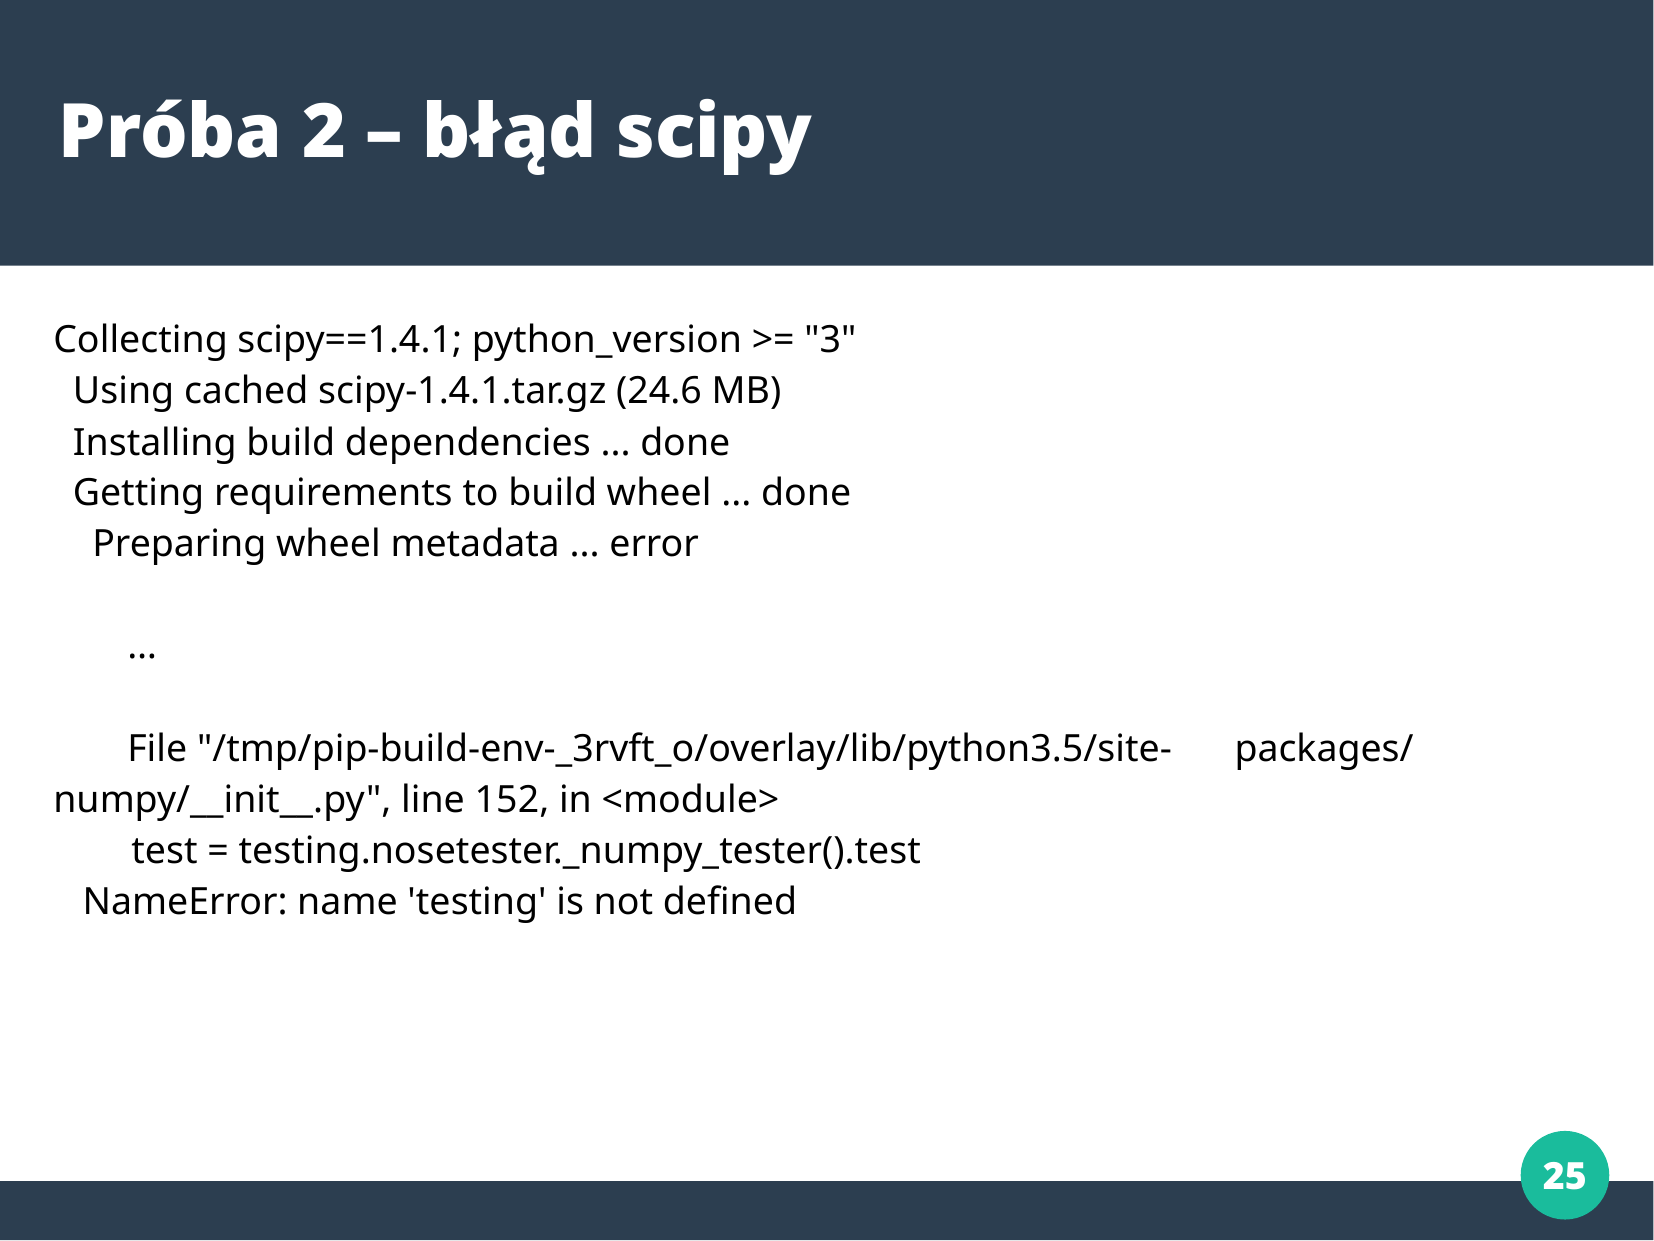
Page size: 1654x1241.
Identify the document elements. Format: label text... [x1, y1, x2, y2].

text_box Collecting scipy==1.4.1; python_version >= "3" Using cached scipy-1.4.1.tar.gz (24.6 MB) Installing build dependencies ... done Getting requirements to build wheel ... done Preparing wheel metadata ... error … File "/tmp/pip-build-env-_3rvft_o/overlay/lib/python3.5/site- packages/numpy/__init__.py", line 152, in <module> test = testing.nosetester._numpy_tester().test NameError: name 'testing' is not defined [38, 305, 1560, 1134]
title Próba 2 – błąd scipy [59, 49, 1595, 207]
